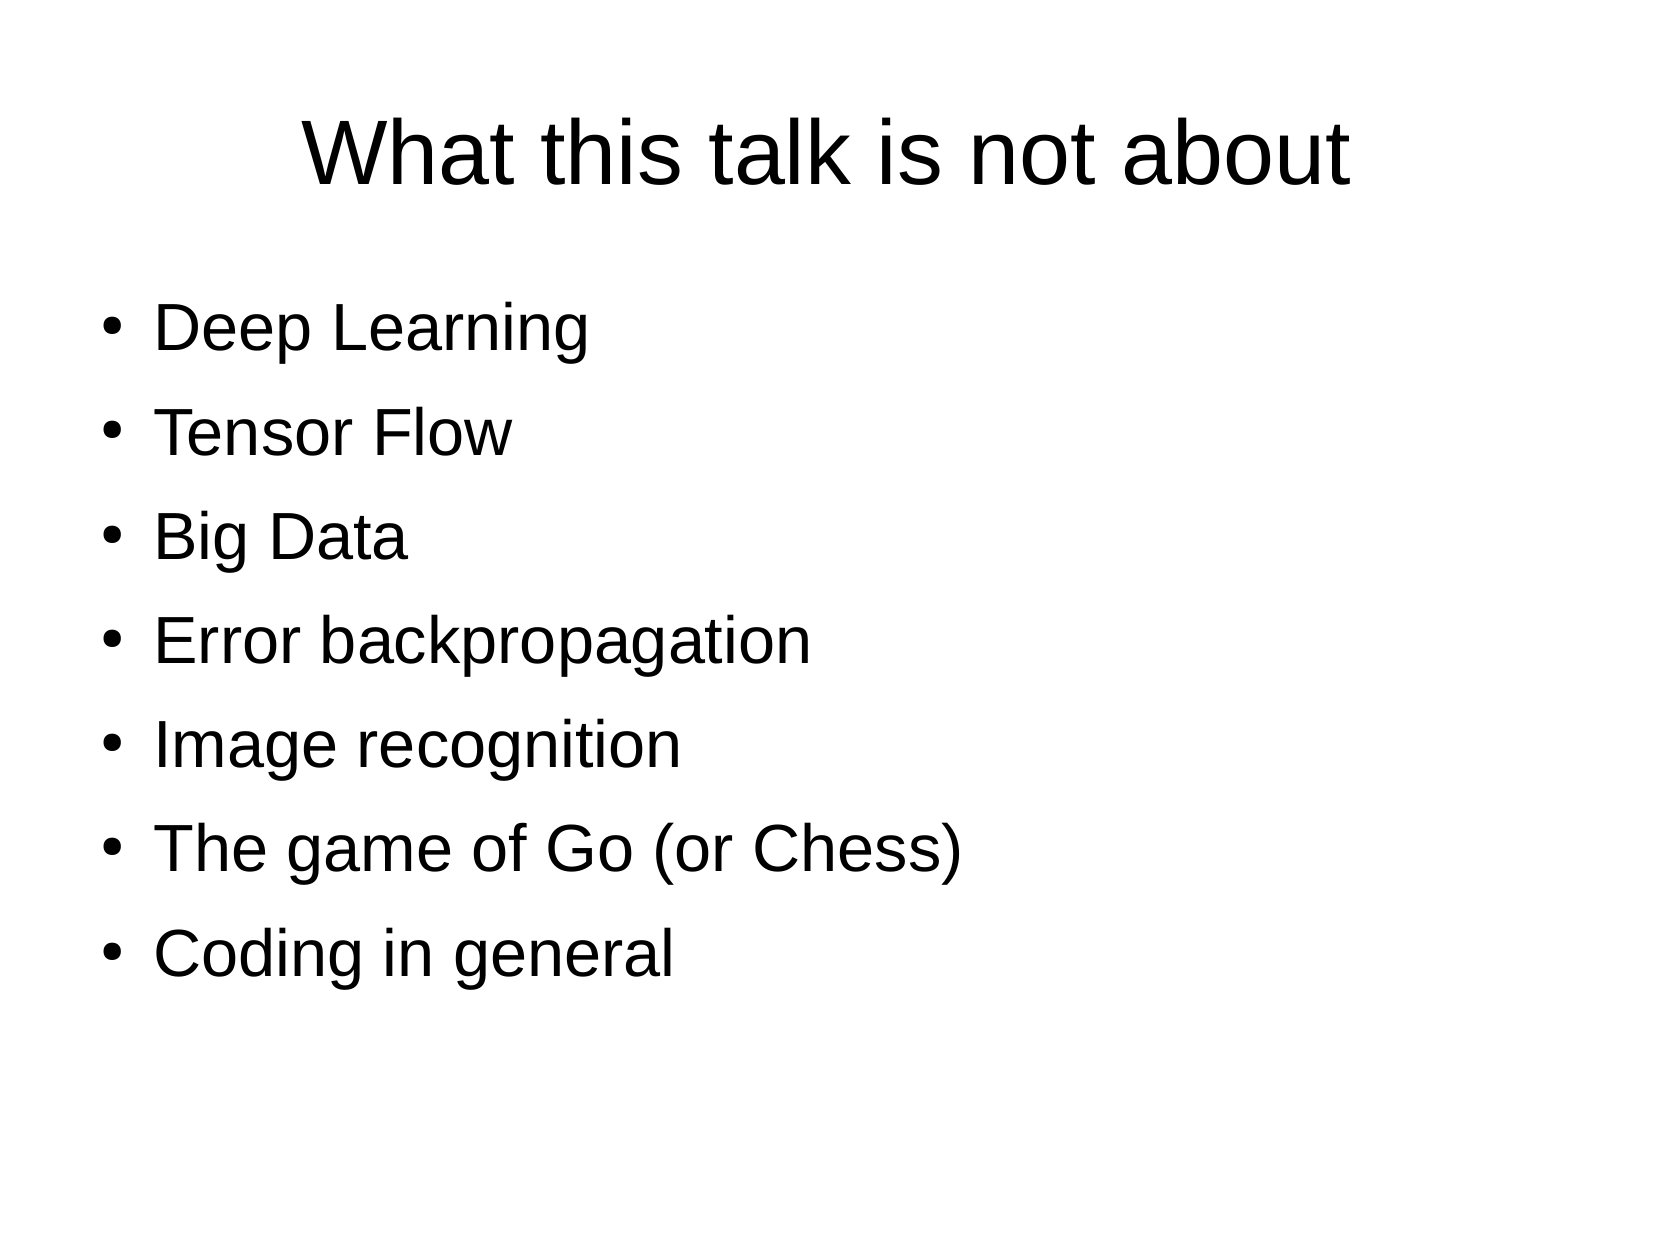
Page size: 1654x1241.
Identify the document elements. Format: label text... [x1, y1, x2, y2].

title What this talk is not about [82, 49, 1571, 257]
list Deep Learning Tensor Flow Big Data Error backpropagation Image recognition The game of Go (or Chess) Coding in general [82, 290, 1571, 1010]
